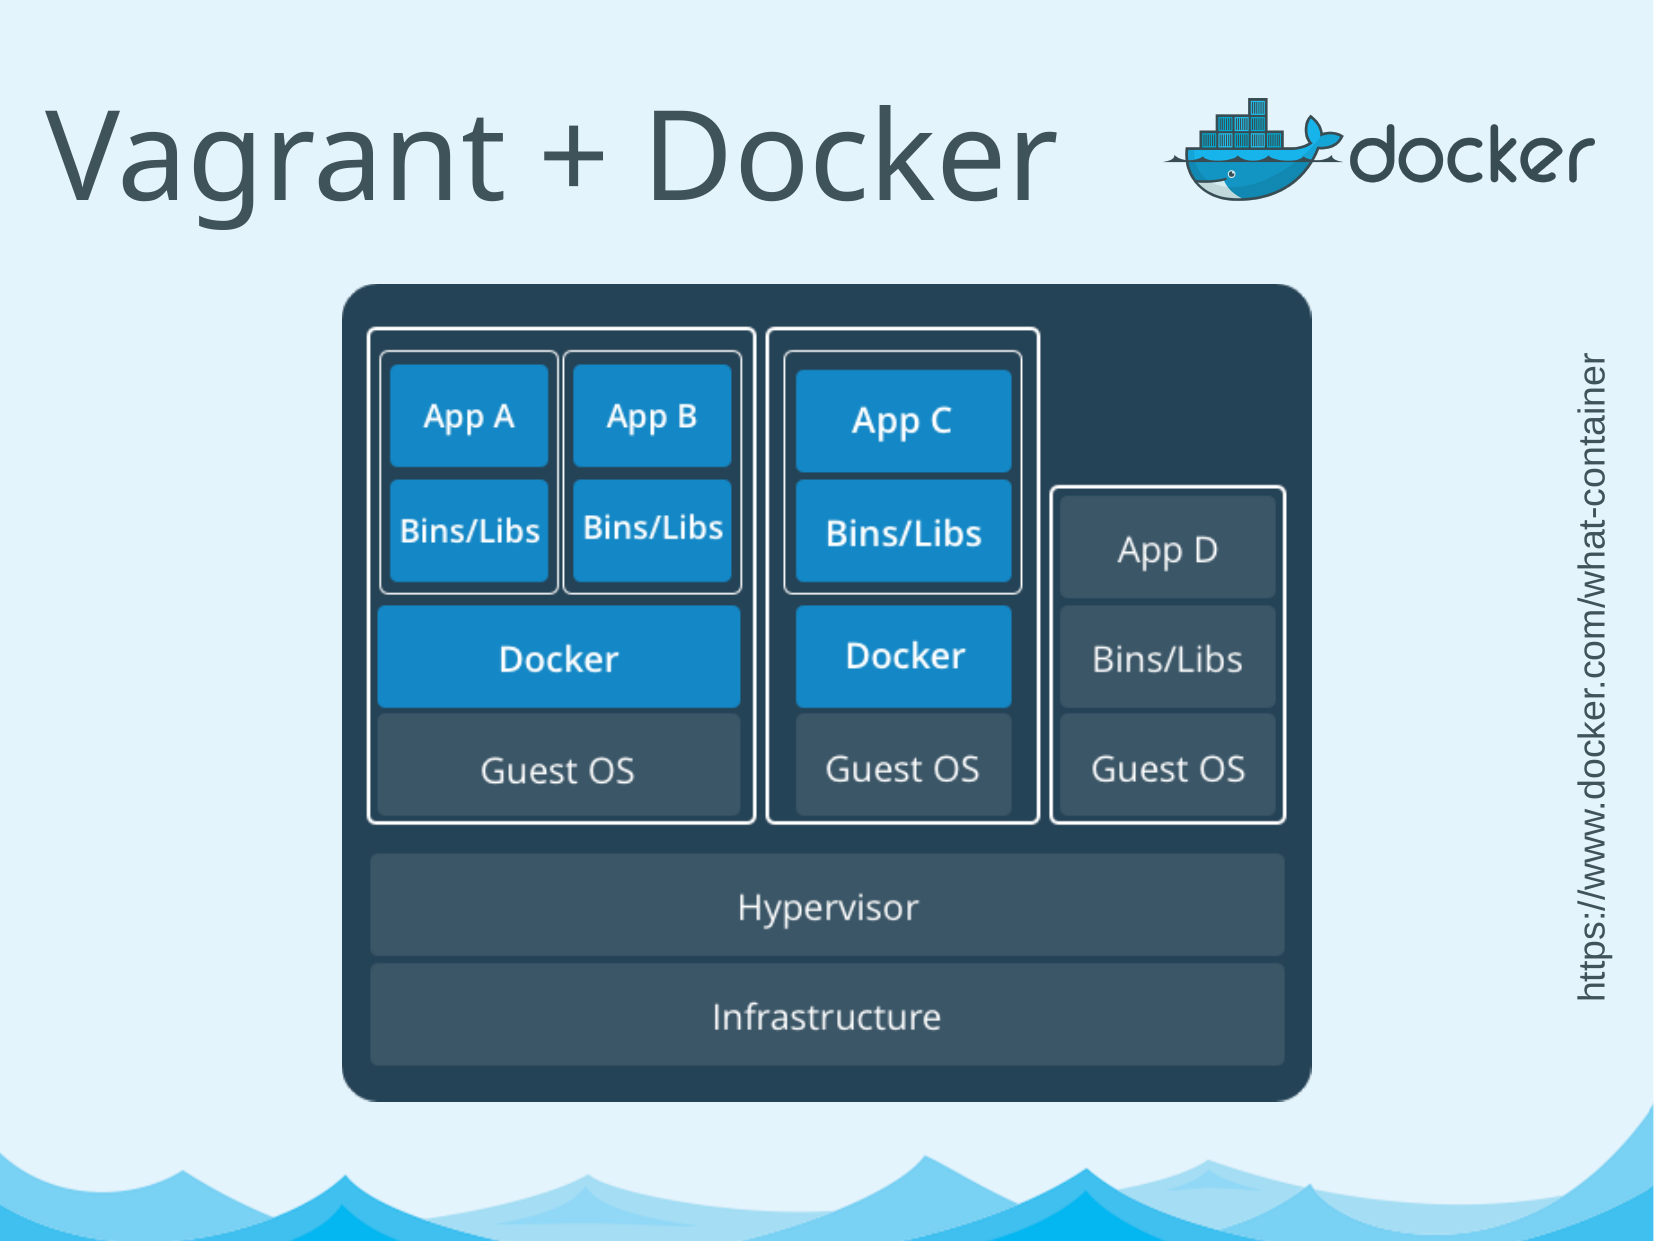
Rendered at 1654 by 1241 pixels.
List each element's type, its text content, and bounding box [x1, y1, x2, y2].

picture [1163, 98, 1595, 201]
text_box https://www.docker.com/what-container [1563, 338, 1621, 1018]
picture [0, 284, 1654, 1241]
text_box Vagrant + Docker [30, 59, 1023, 252]
